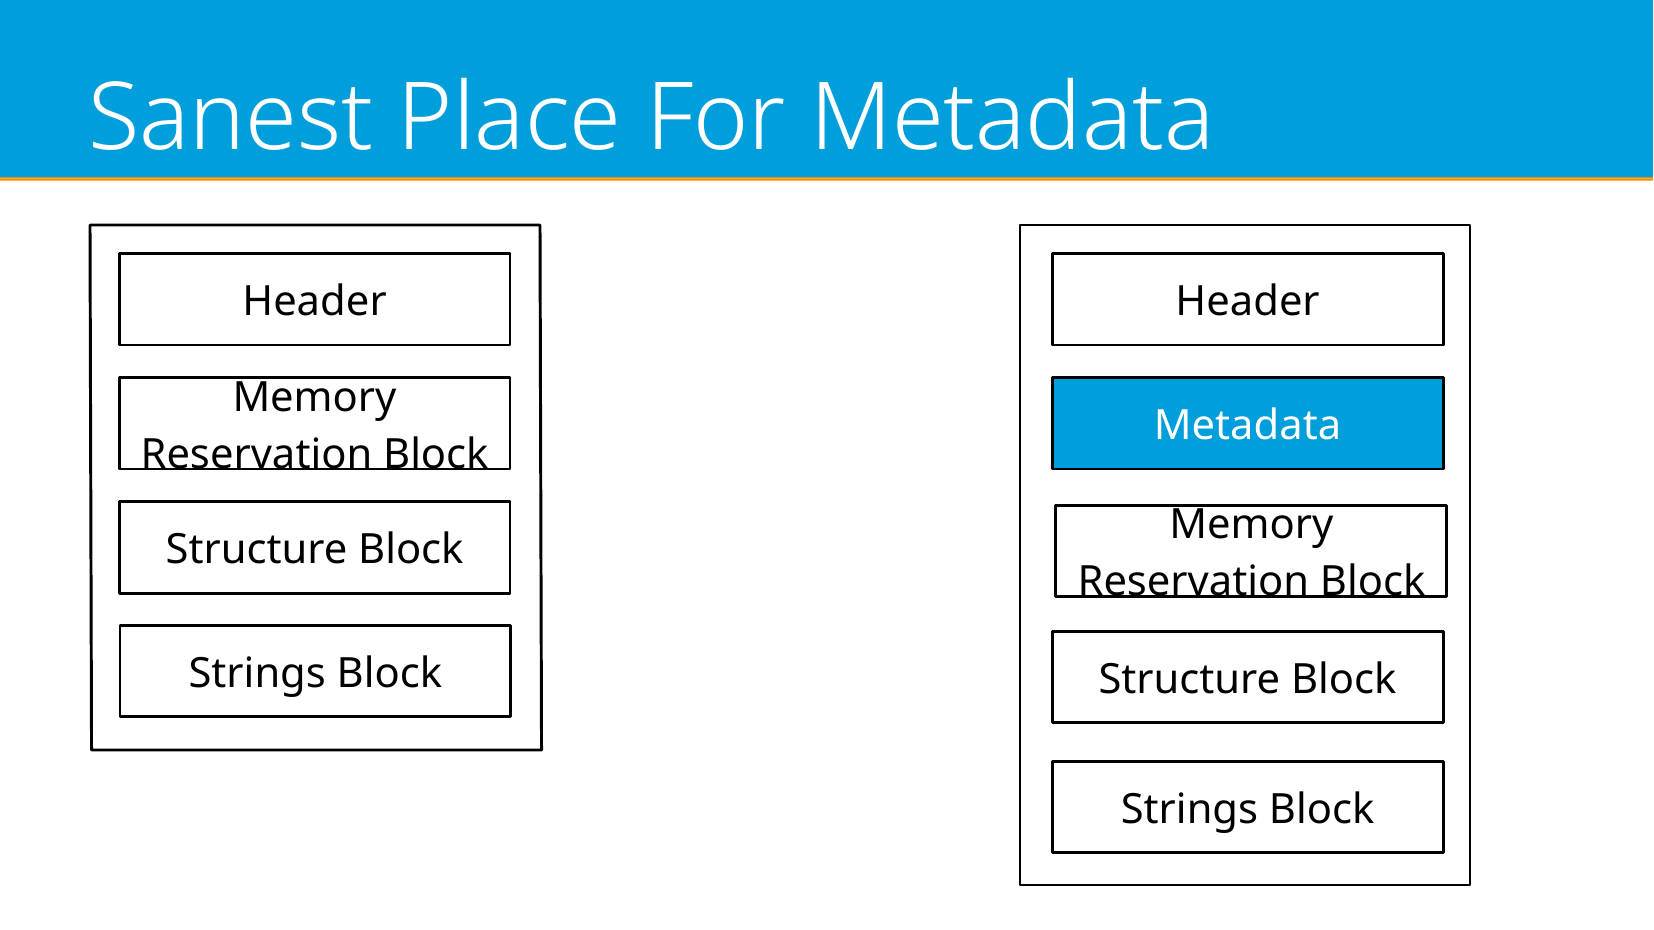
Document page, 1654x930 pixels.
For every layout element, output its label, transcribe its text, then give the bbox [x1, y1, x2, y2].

text_box Metadata [1052, 377, 1444, 470]
text_box Header [119, 253, 511, 345]
text_box Structure Block [1052, 631, 1444, 723]
text_box Structure Block [119, 501, 511, 594]
text_box Header [1052, 253, 1444, 345]
text_box Strings Block [120, 625, 511, 717]
title Sanest Place For Metadata [88, 14, 1565, 178]
text_box [1020, 225, 1471, 886]
text_box [90, 225, 542, 751]
text_box Strings Block [1052, 761, 1444, 853]
text_box Memory Reservation Block [119, 377, 511, 470]
text_box Memory Reservation Block [1055, 505, 1447, 597]
